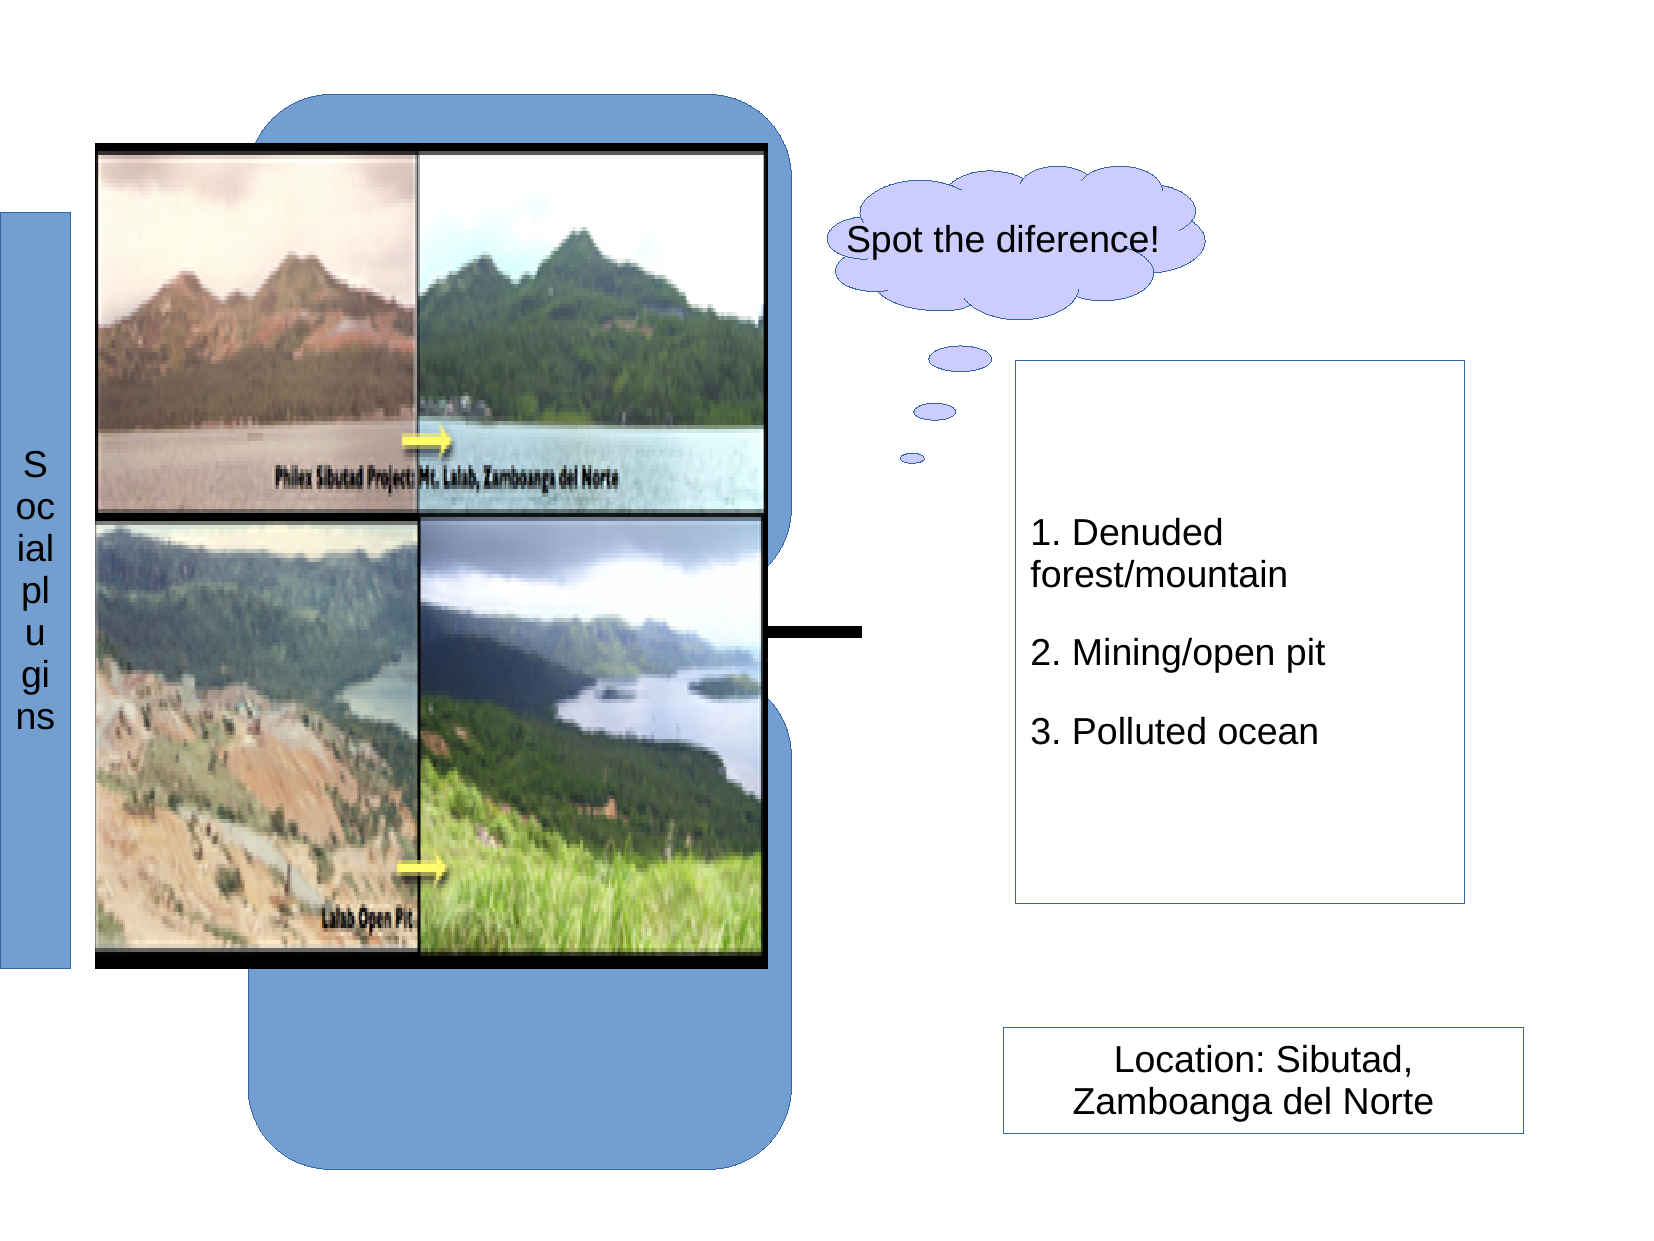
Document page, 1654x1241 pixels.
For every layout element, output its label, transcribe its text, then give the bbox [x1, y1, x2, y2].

text_box Spot the diference! [913, 403, 956, 421]
text_box Social plugins [0, 212, 71, 969]
text_box [255, 94, 792, 566]
text_box Spot the diference! [827, 166, 1206, 320]
text_box Spot the diference! [928, 345, 992, 372]
text_box Location: Sibutad, Zamboanga del Norte [1003, 1027, 1524, 1134]
text_box 1. Denuded forest/mountain 2. Mining/open pit 3. Polluted ocean [1015, 360, 1465, 904]
picture [95, 143, 768, 969]
text_box [248, 698, 792, 1170]
